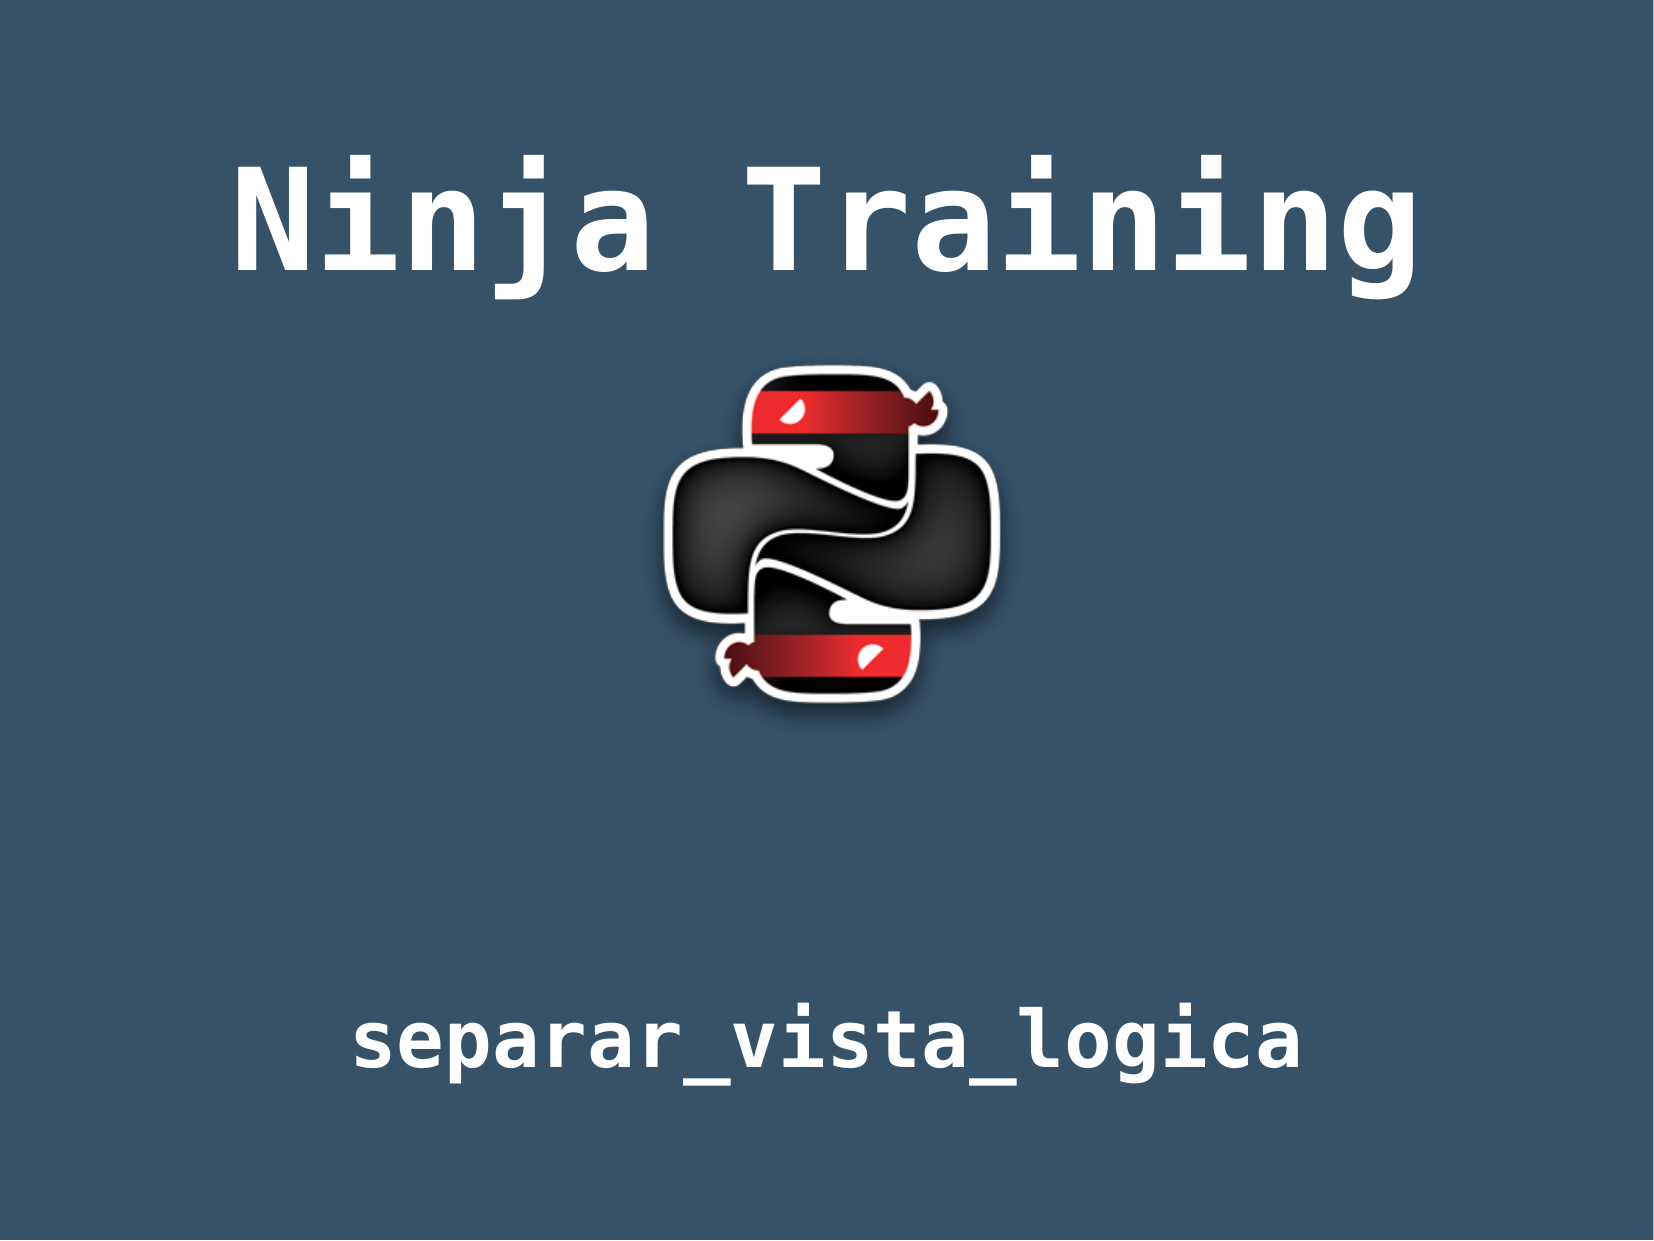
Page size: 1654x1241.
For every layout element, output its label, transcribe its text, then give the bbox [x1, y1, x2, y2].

subtitle Ninja Training separar_vista_logica [82, 9, 1571, 1216]
picture [632, 346, 1032, 747]
